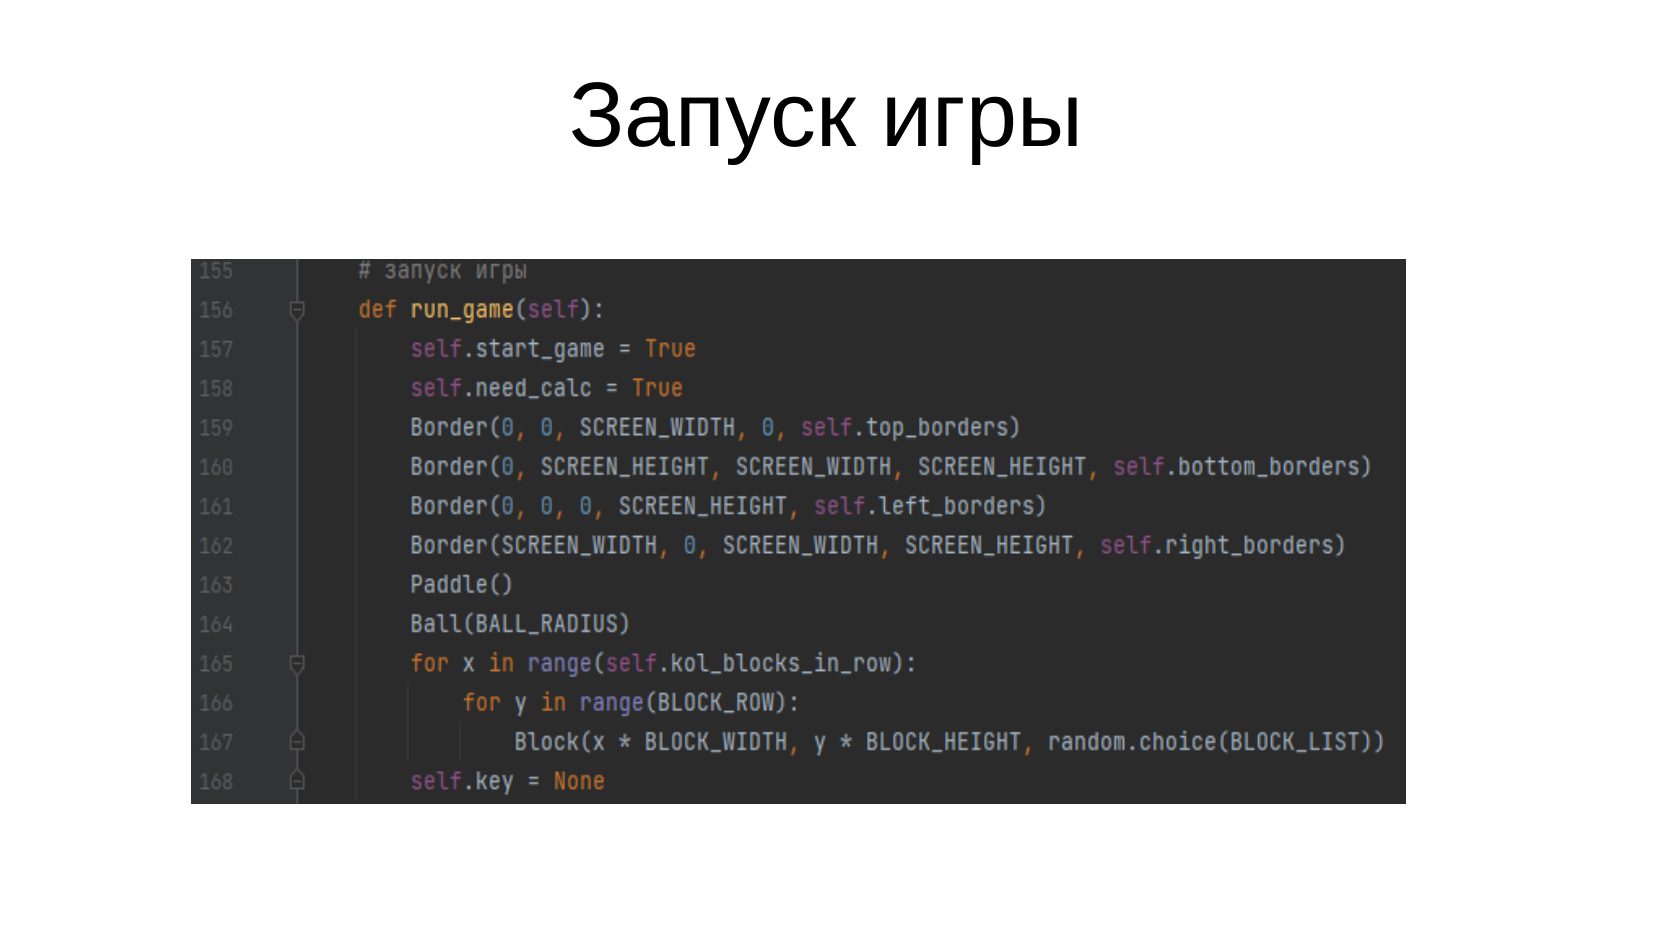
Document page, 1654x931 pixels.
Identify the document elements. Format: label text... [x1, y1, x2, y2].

picture [191, 259, 1406, 804]
title Запуск игры [82, 37, 1571, 193]
